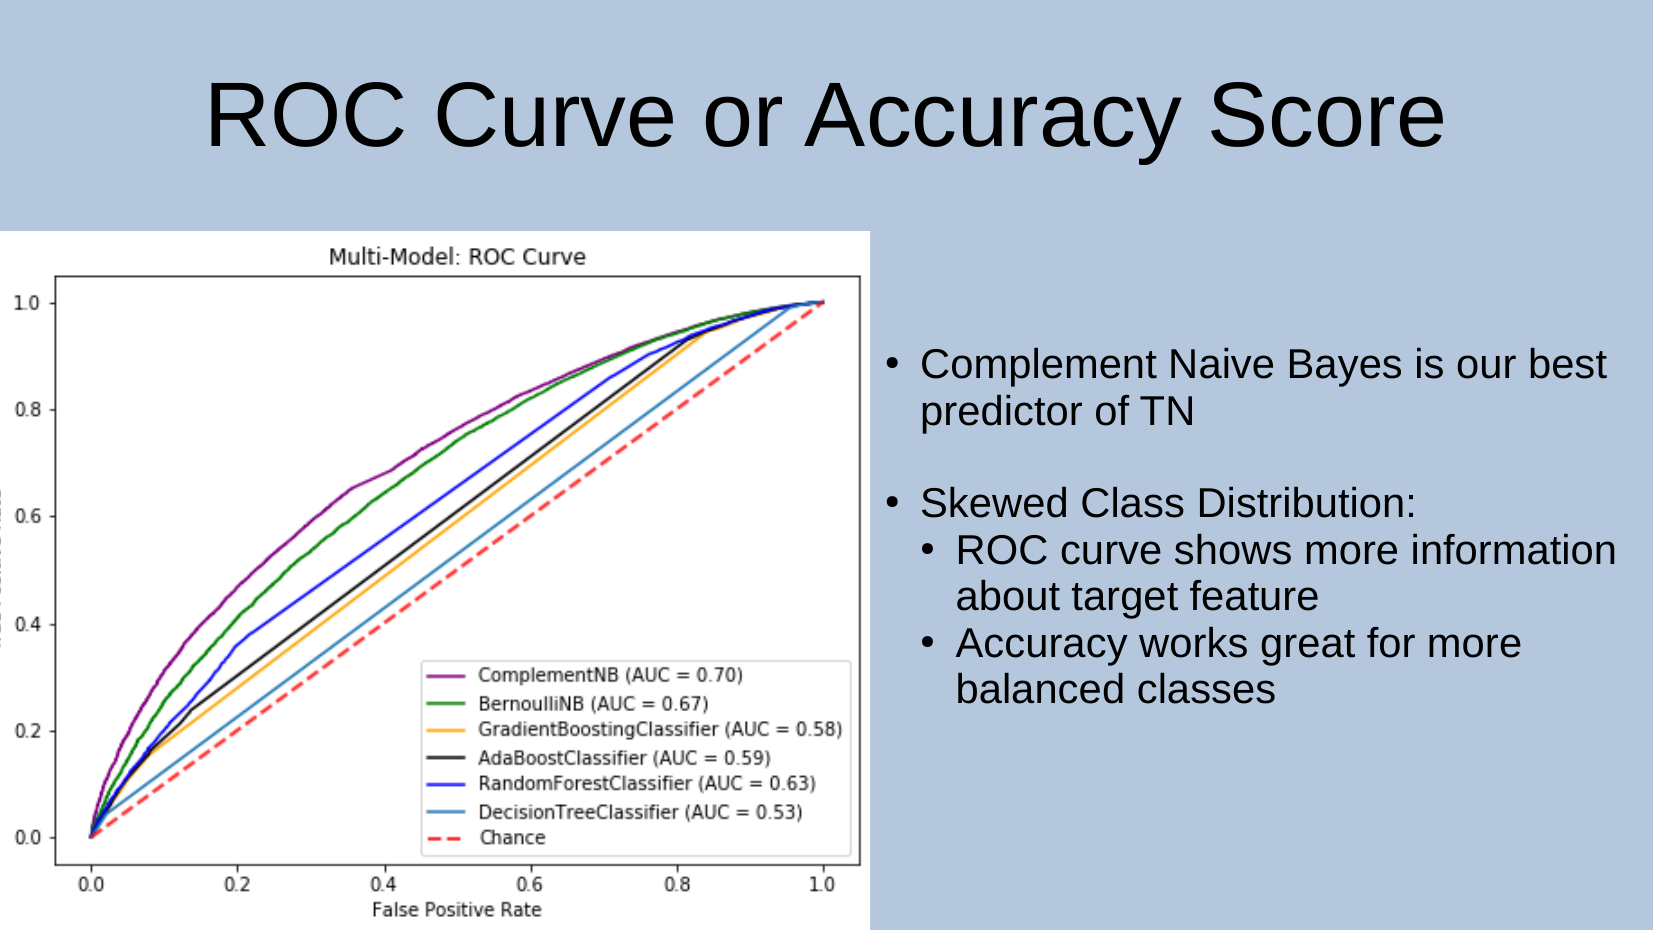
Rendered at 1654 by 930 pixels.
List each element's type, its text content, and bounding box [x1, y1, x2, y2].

text_box Complement Naive Bayes is our best predictor of TN Skewed Class Distribution: ROC curve shows more information about target feature Accuracy works great for more balanced classes [870, 240, 1636, 813]
title ROC Curve or Accuracy Score [82, 36, 1571, 193]
picture [0, 231, 871, 930]
